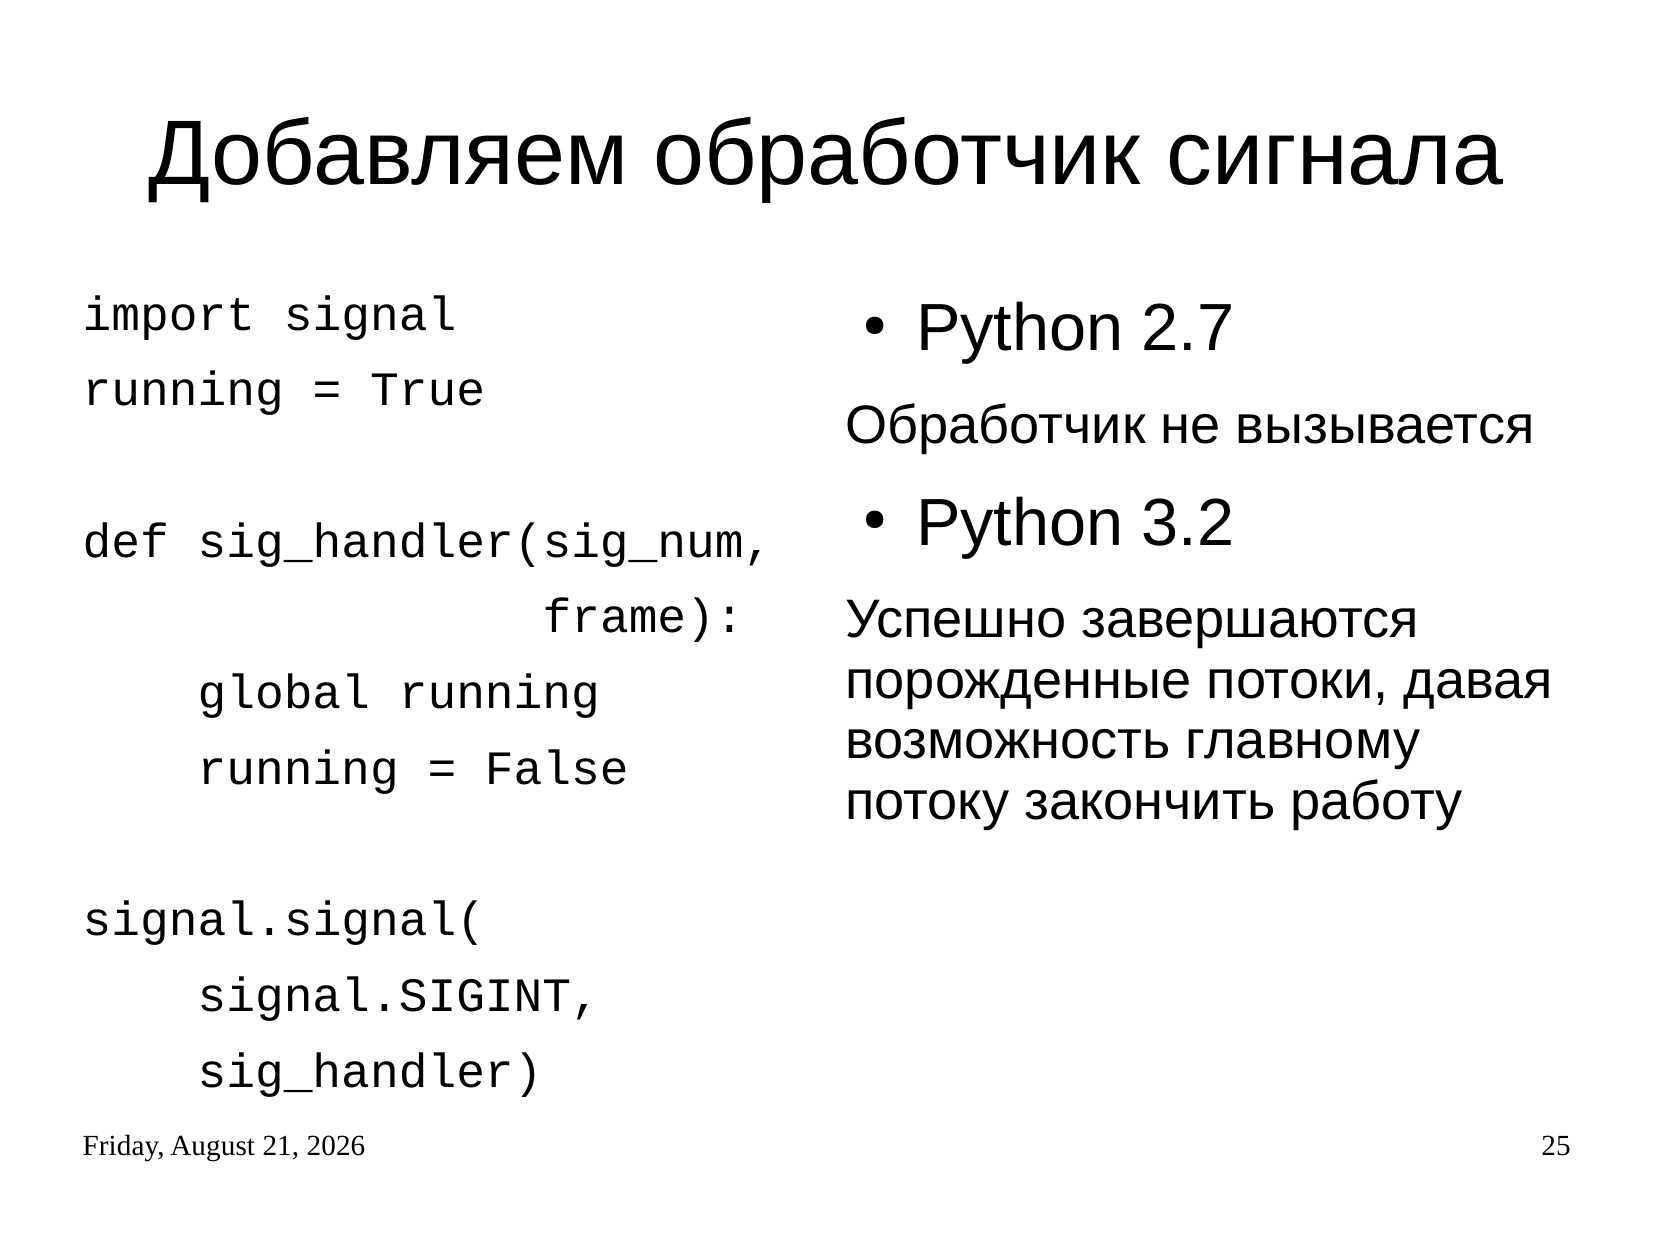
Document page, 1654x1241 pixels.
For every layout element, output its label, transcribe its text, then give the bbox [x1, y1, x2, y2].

list Python 2.7 Обработчик не вызывается Python 3.2 Успешно завершаются порожденные потоки, давая возможность главному потоку закончить работу [845, 290, 1572, 1109]
list import signal running = True def sig_handler(sig_num, frame): global running running = False signal.signal( signal.SIGINT, sig_handler) [82, 290, 809, 1109]
title Добавляем обработчик сигнала [82, 49, 1571, 257]
